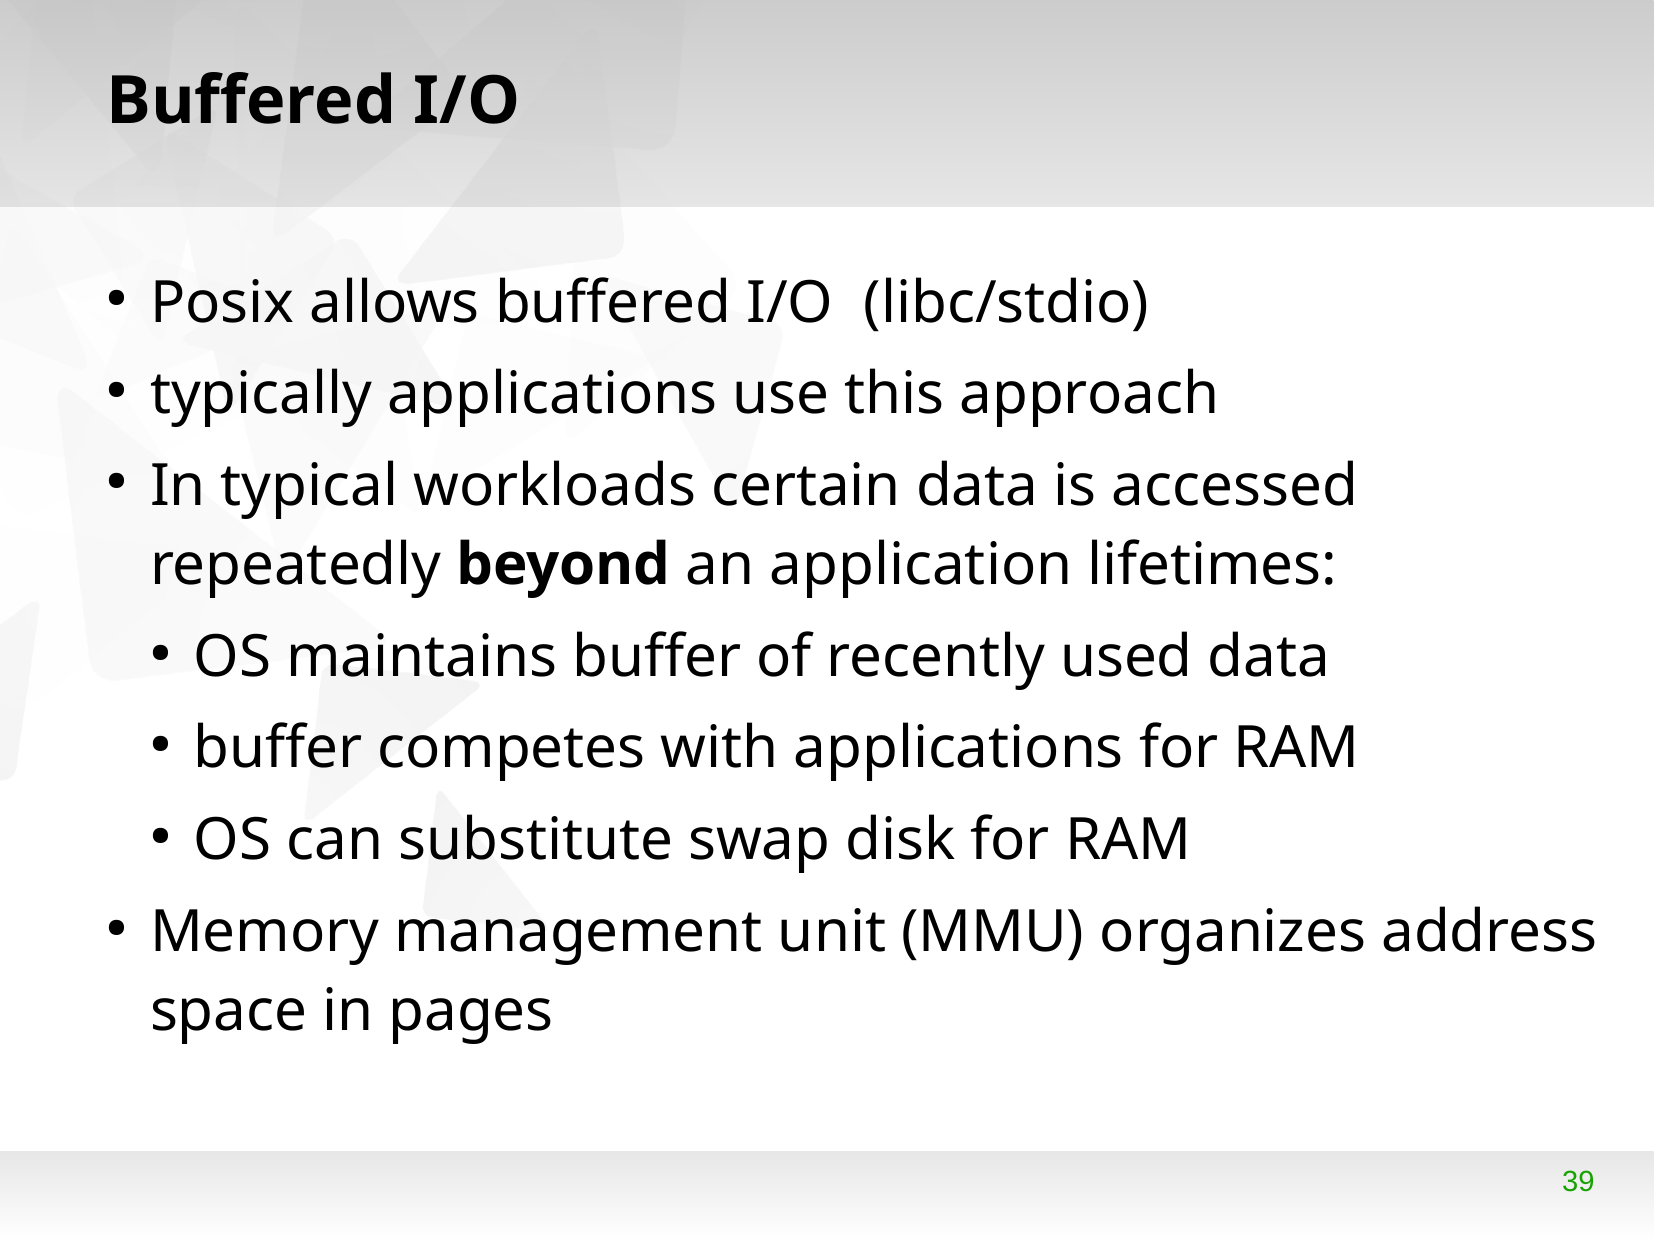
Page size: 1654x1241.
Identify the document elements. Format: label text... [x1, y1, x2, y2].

list Posix allows buffered I/O (libc/stdio) typically applications use this approach In typical workloads certain data is accessed repeatedly beyond an application lifetimes: OS maintains buffer of recently used data buffer competes with applications for RAM OS can substitute swap disk for RAM Memory management unit (MMU) organizes address space in pages [106, 259, 1642, 980]
picture [0, 0, 783, 931]
title Buffered I/O [106, 23, 1642, 172]
